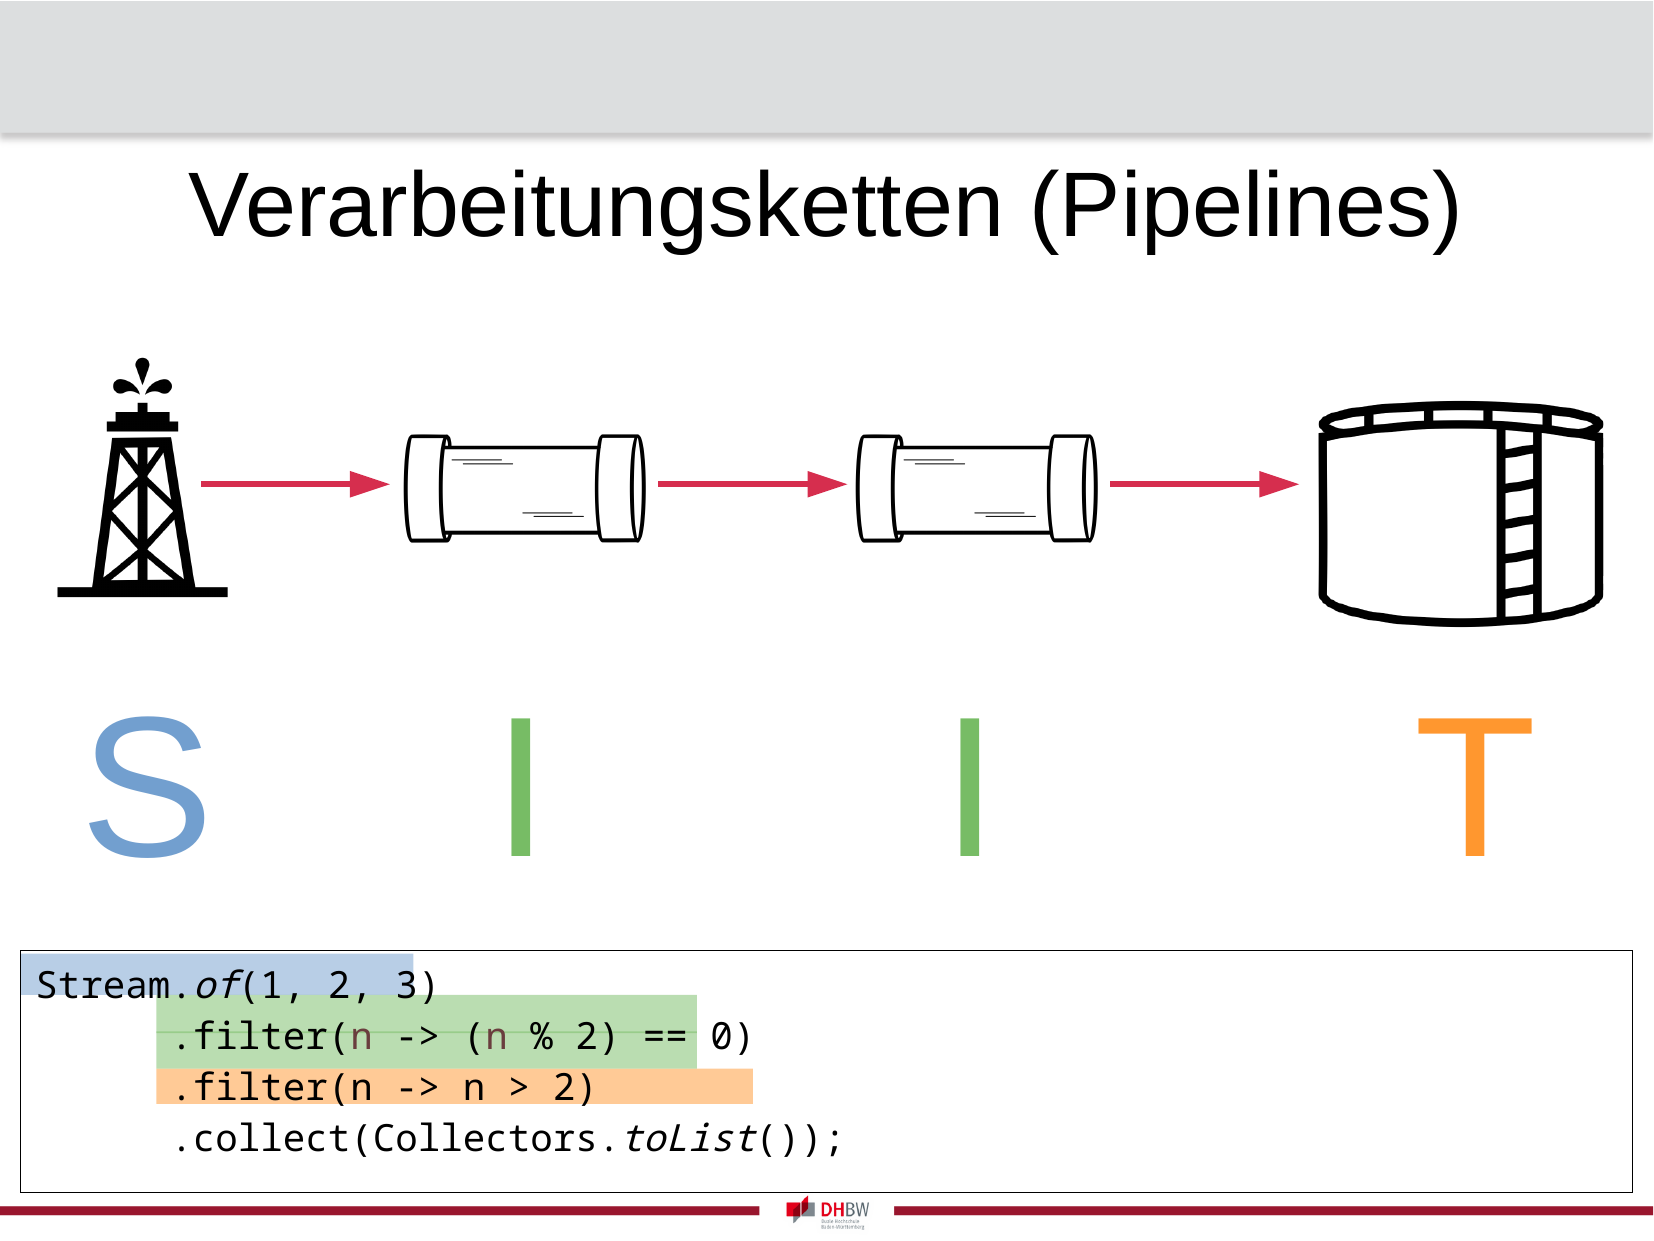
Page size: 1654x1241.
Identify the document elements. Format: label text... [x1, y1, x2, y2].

title Verarbeitungsketten (Pipelines) [82, 147, 1571, 257]
text_box T [1399, 668, 1552, 907]
text_box S [65, 668, 229, 907]
text_box I [927, 668, 1013, 907]
text_box Stream.of(1, 2, 3) .filter(n -> (n % 2) == 0) .filter(n -> n > 2) .collect(Collectors.toList()); [20, 950, 1633, 1193]
picture [0, 1, 1654, 1237]
text_box I [478, 668, 564, 907]
